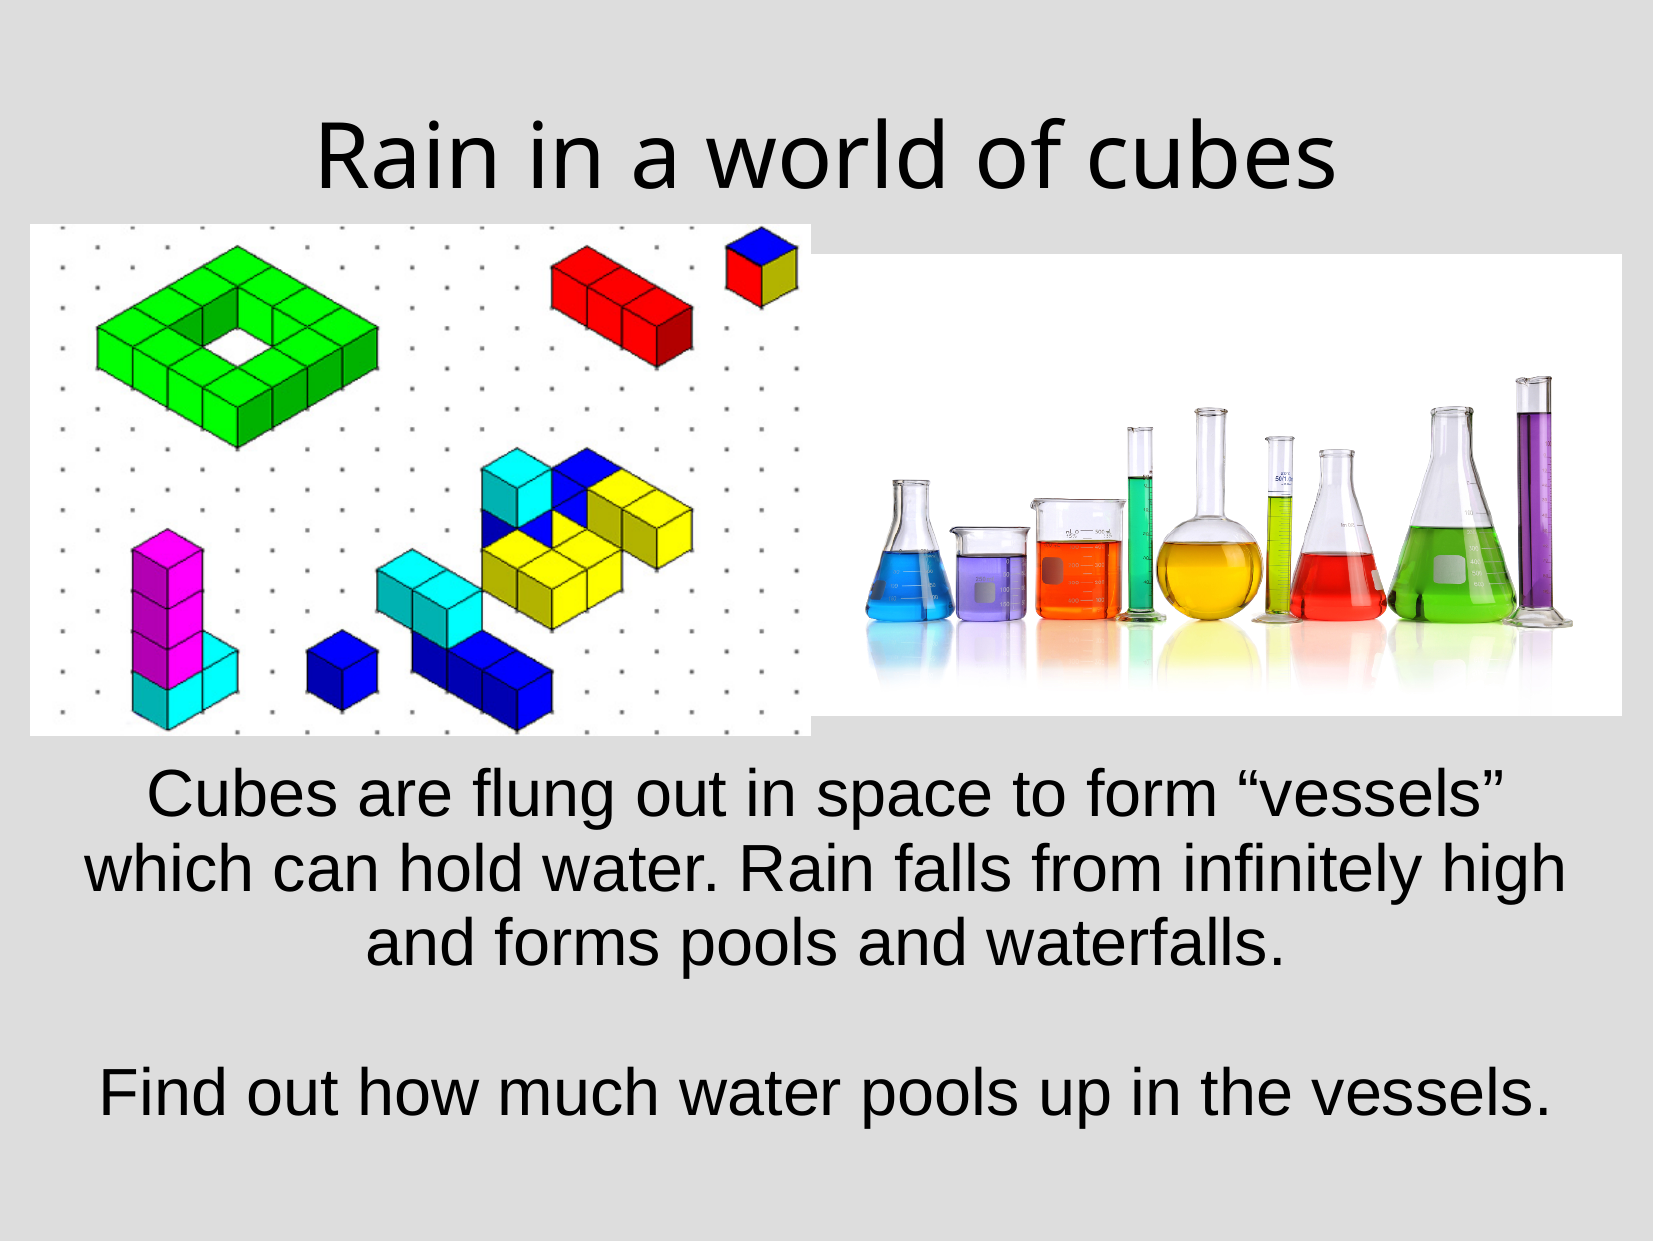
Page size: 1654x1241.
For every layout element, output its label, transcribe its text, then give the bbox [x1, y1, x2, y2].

title Rain in a world of cubes [82, 49, 1571, 254]
subtitle Cubes are flung out in space to form “vessels” which can hold water. Rain falls from infinitely high and forms pools and waterfalls. Find out how much water pools up in the vessels. [82, 716, 1571, 1216]
picture [30, 224, 1622, 736]
